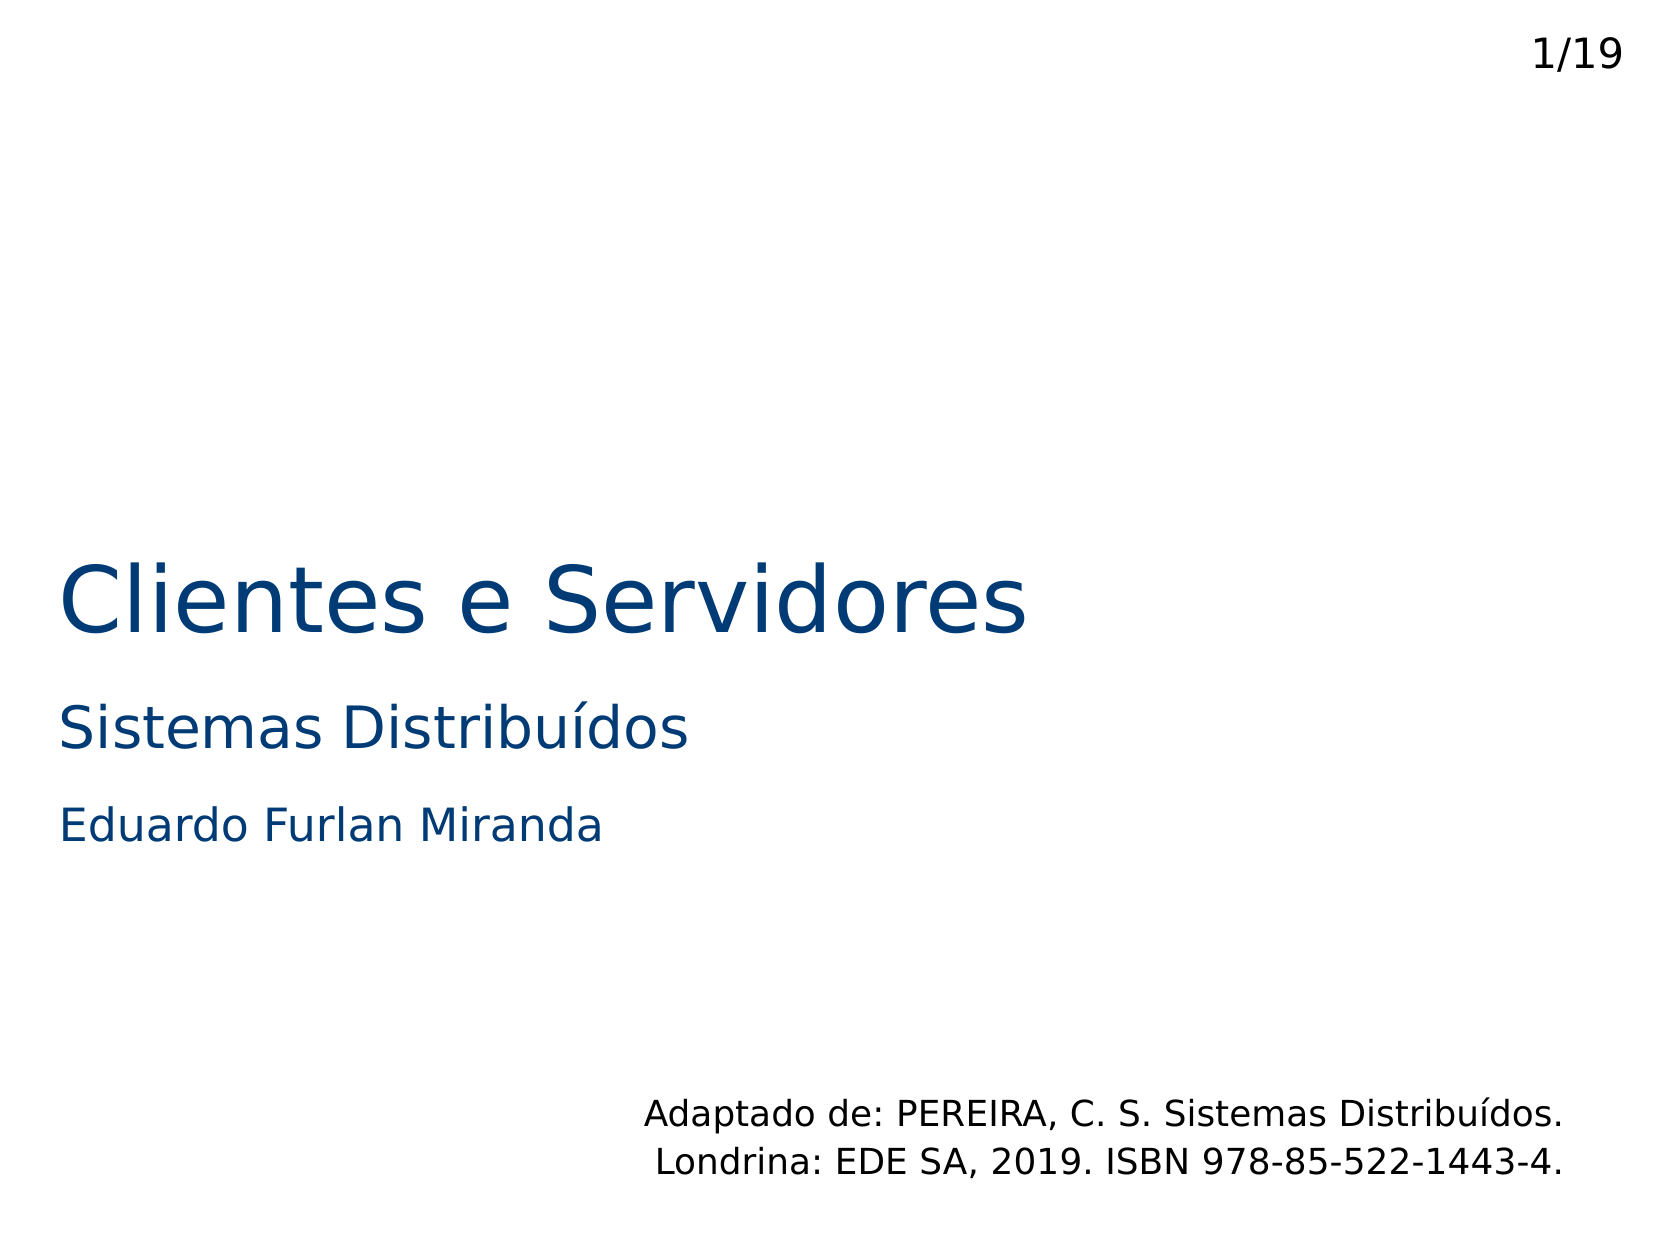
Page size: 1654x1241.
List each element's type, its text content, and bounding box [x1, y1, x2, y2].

list Clientes e Servidores Sistemas Distribuídos Eduardo Furlan Miranda [59, 531, 1625, 1211]
list Adaptado de: PEREIRA, C. S. Sistemas Distribuídos. Londrina: EDE SA, 2019. ISBN 978-85-522-1443-4. [583, 1086, 1565, 1211]
